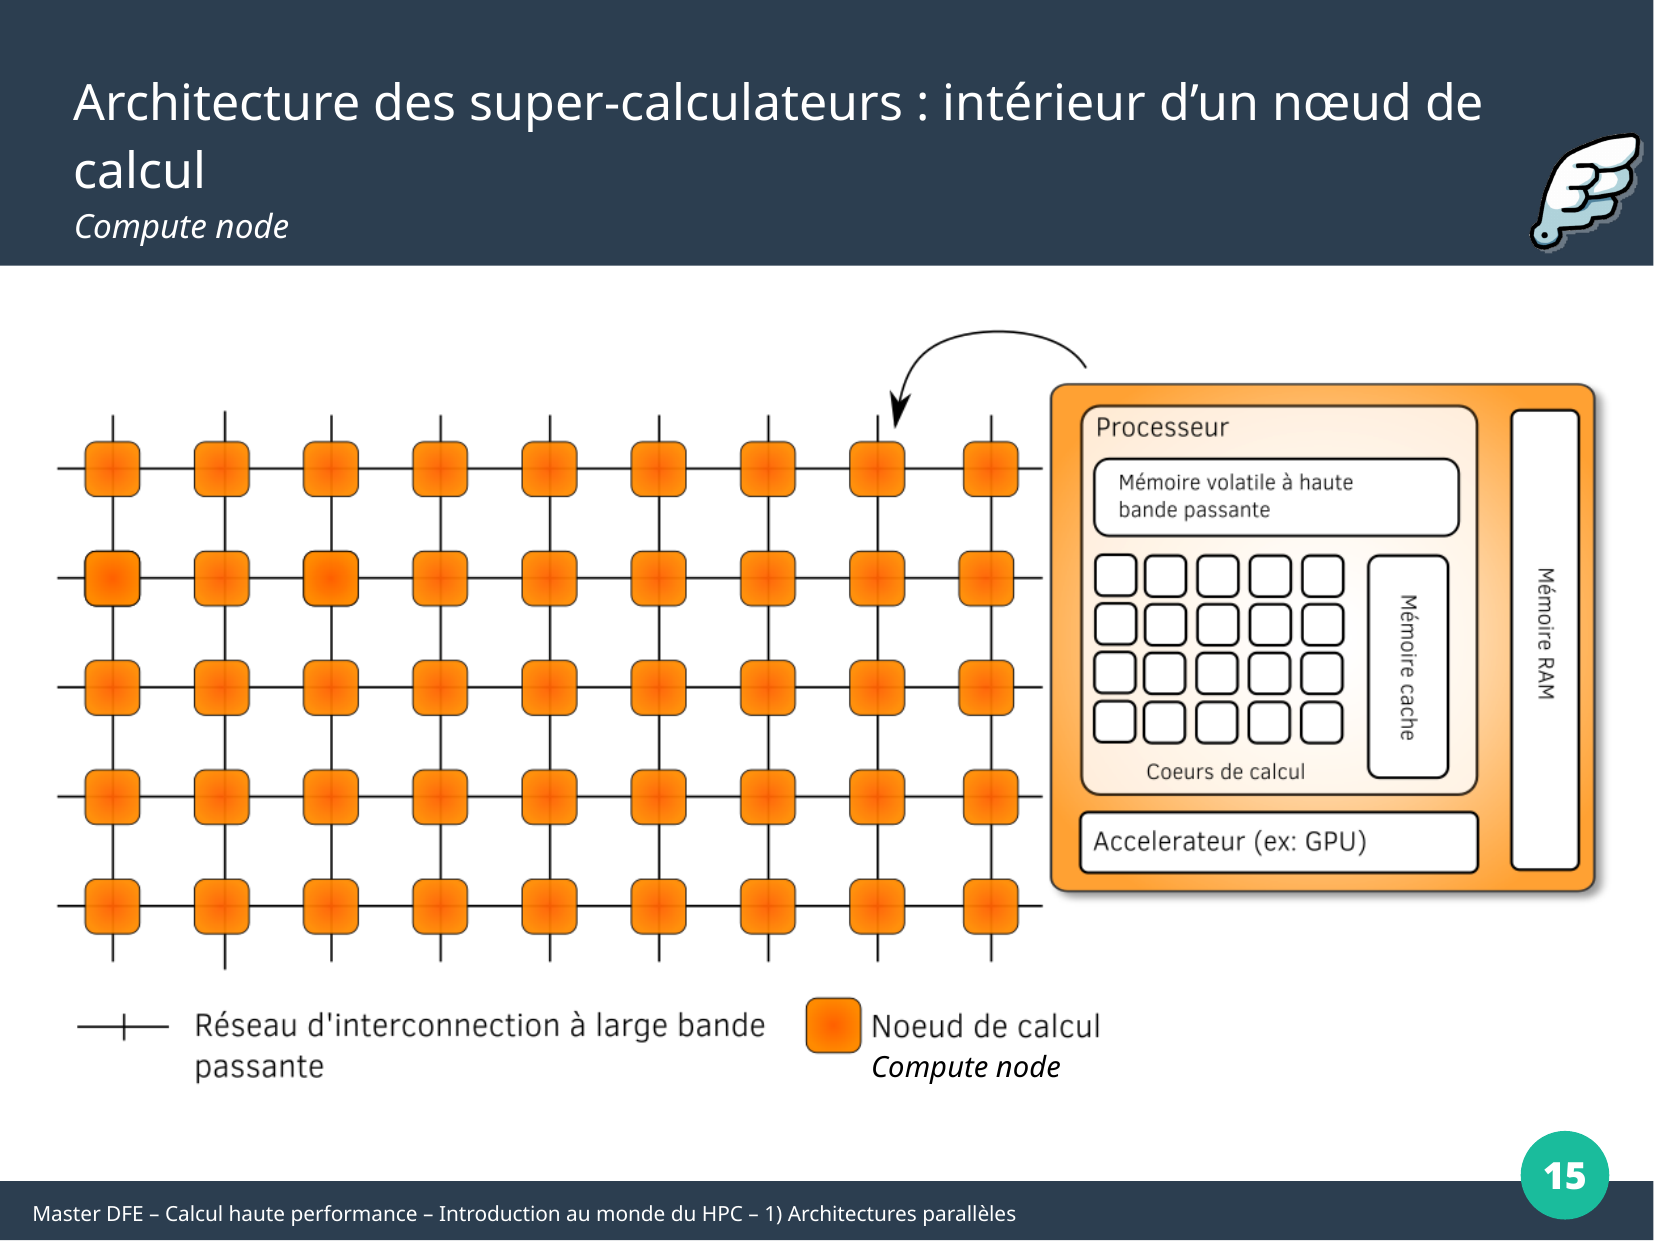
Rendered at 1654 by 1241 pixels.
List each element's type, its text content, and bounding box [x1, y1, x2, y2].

text_box Architecture des super-calculateurs : intérieur d’un nœud de calcul Compute node [59, 59, 1630, 277]
text_box Master DFE – Calcul haute performance – Introduction au monde du HPC – 1) Architectures parallèles [17, 1191, 1436, 1235]
picture [42, 315, 1629, 1099]
picture [1526, 131, 1644, 251]
